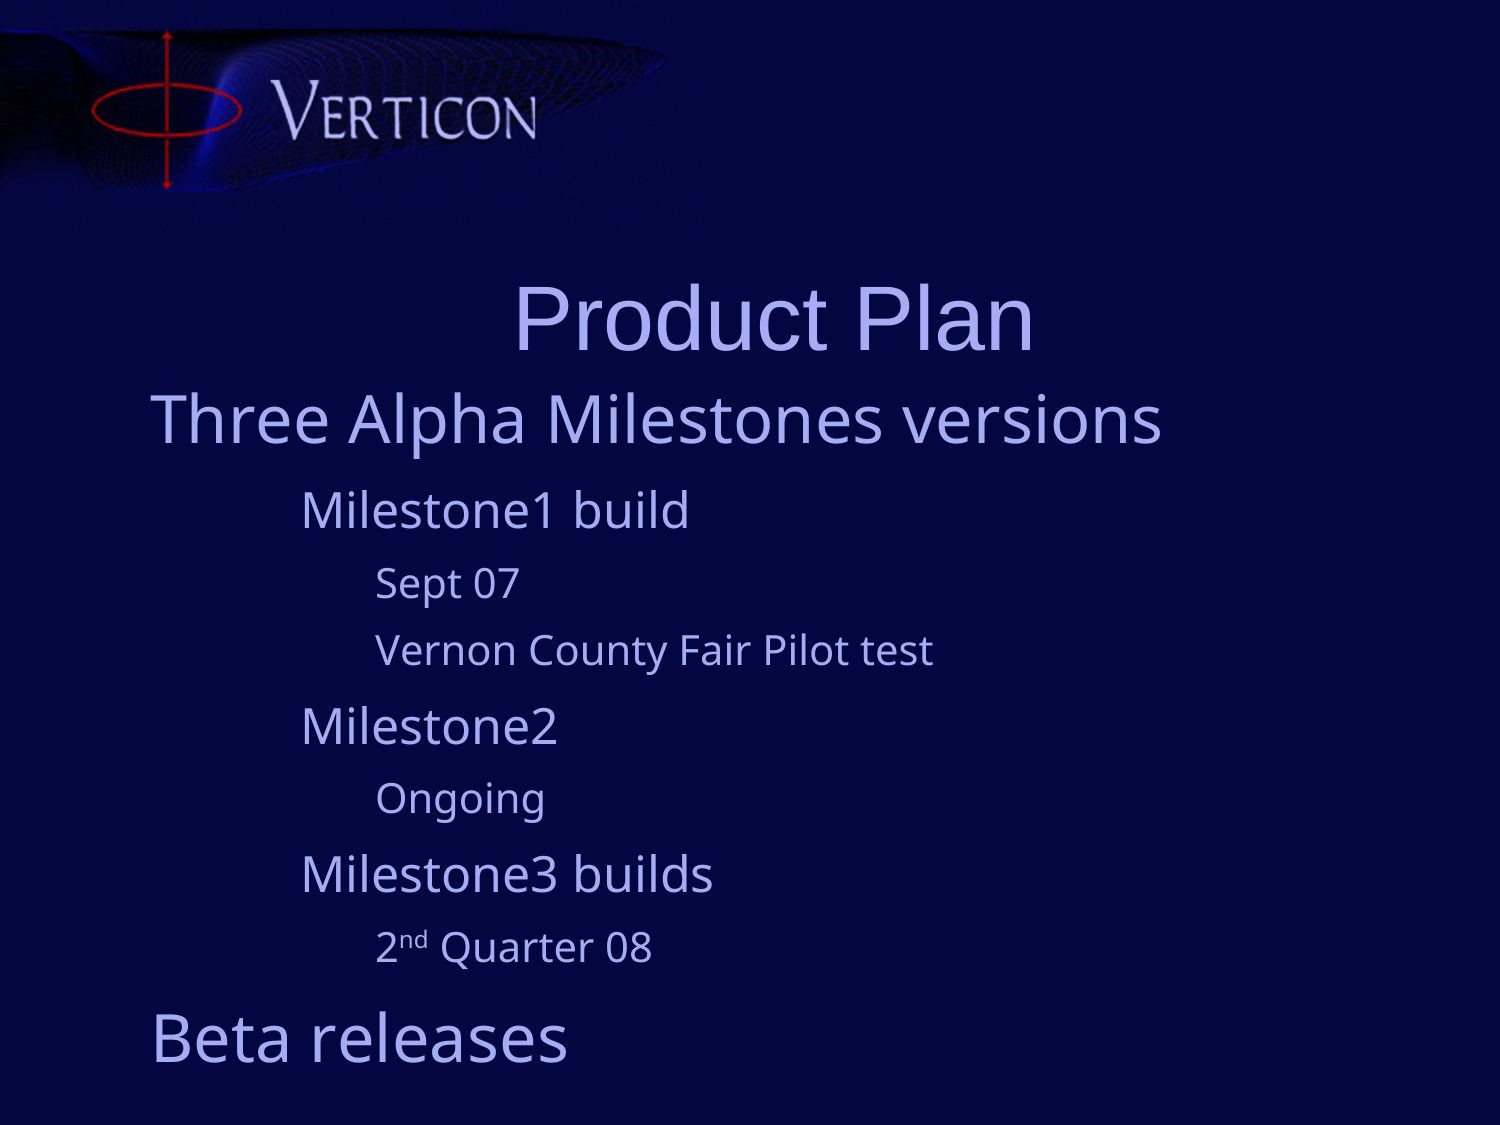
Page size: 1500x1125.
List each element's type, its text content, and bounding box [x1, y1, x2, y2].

title Product Plan [112, 232, 1463, 406]
picture [0, 0, 704, 232]
list Three Alpha Milestones versions Milestone1 build Sept 07 Vernon County Fair Pilot test Milestone2 Ongoing Milestone3 builds 2nd Quarter 08 Beta releases [150, 371, 1385, 1052]
